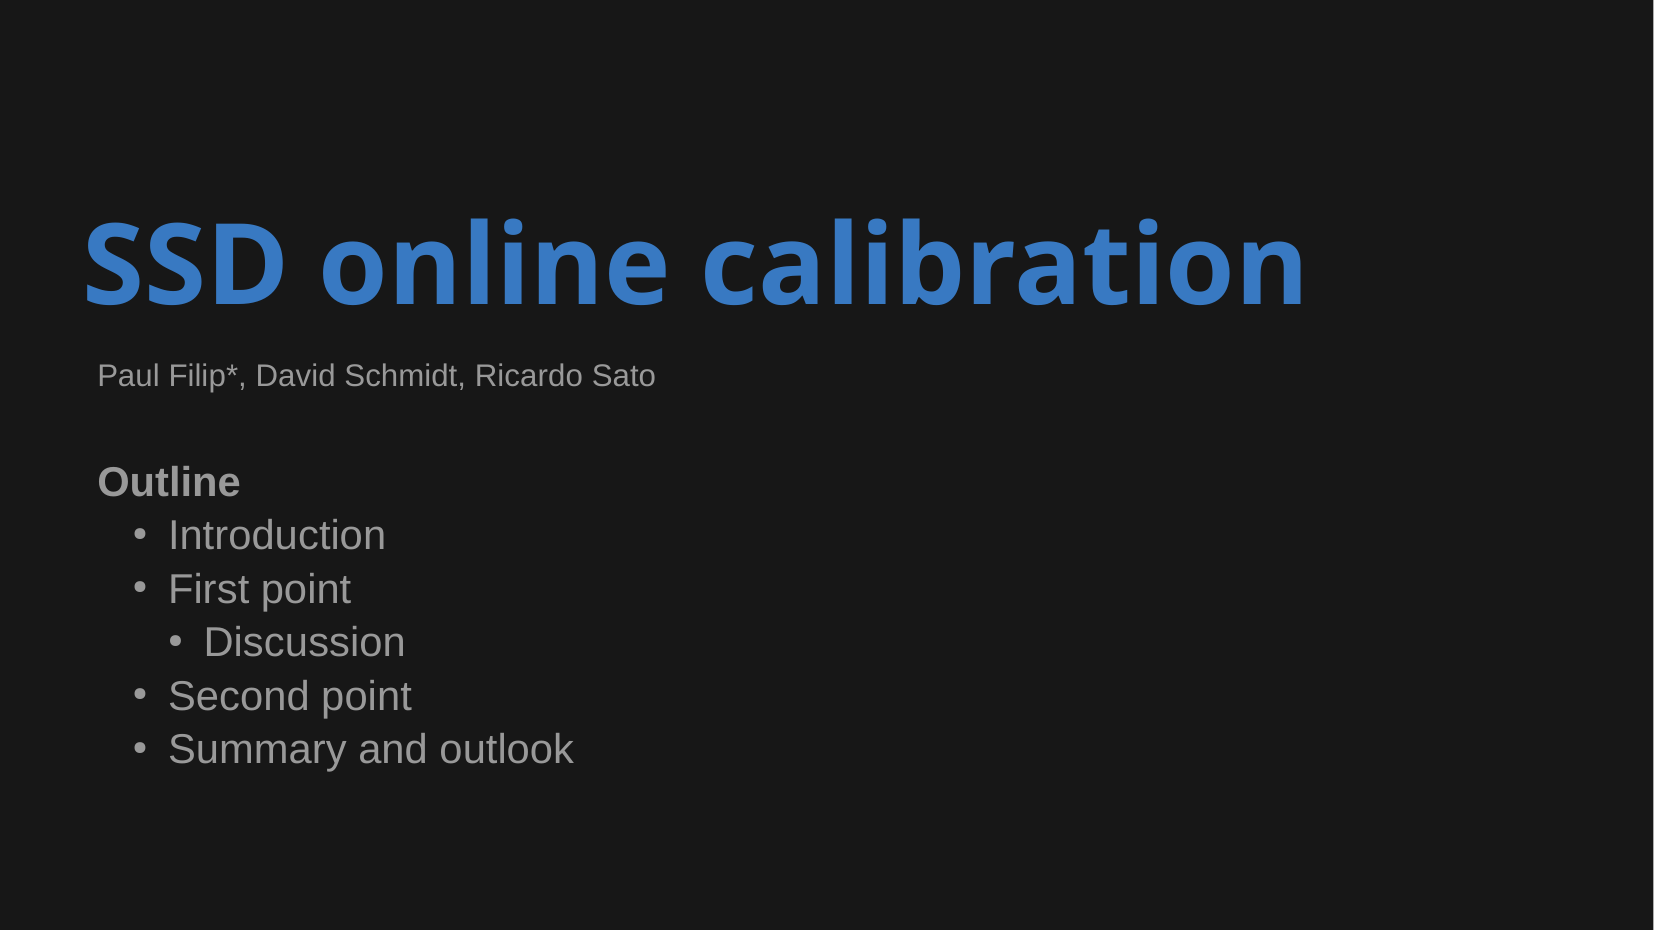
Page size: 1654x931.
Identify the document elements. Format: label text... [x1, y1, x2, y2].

title SSD online calibration [82, 44, 1571, 338]
